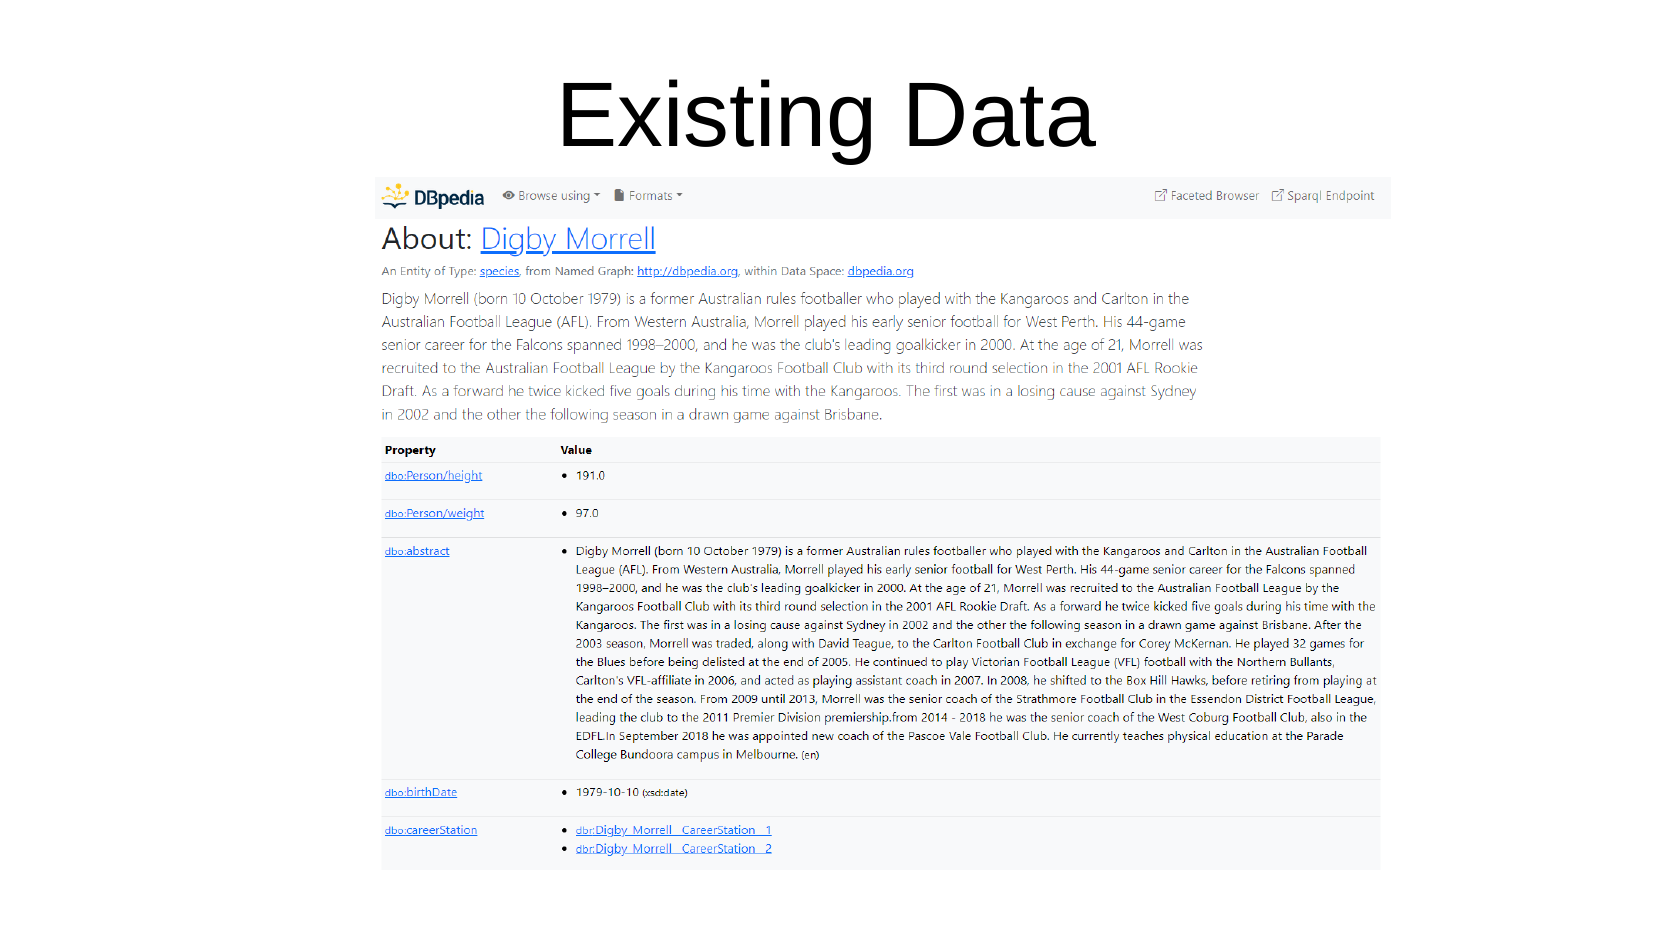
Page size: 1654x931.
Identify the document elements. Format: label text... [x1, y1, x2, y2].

picture [375, 177, 1391, 871]
title Existing Data [82, 37, 1571, 193]
